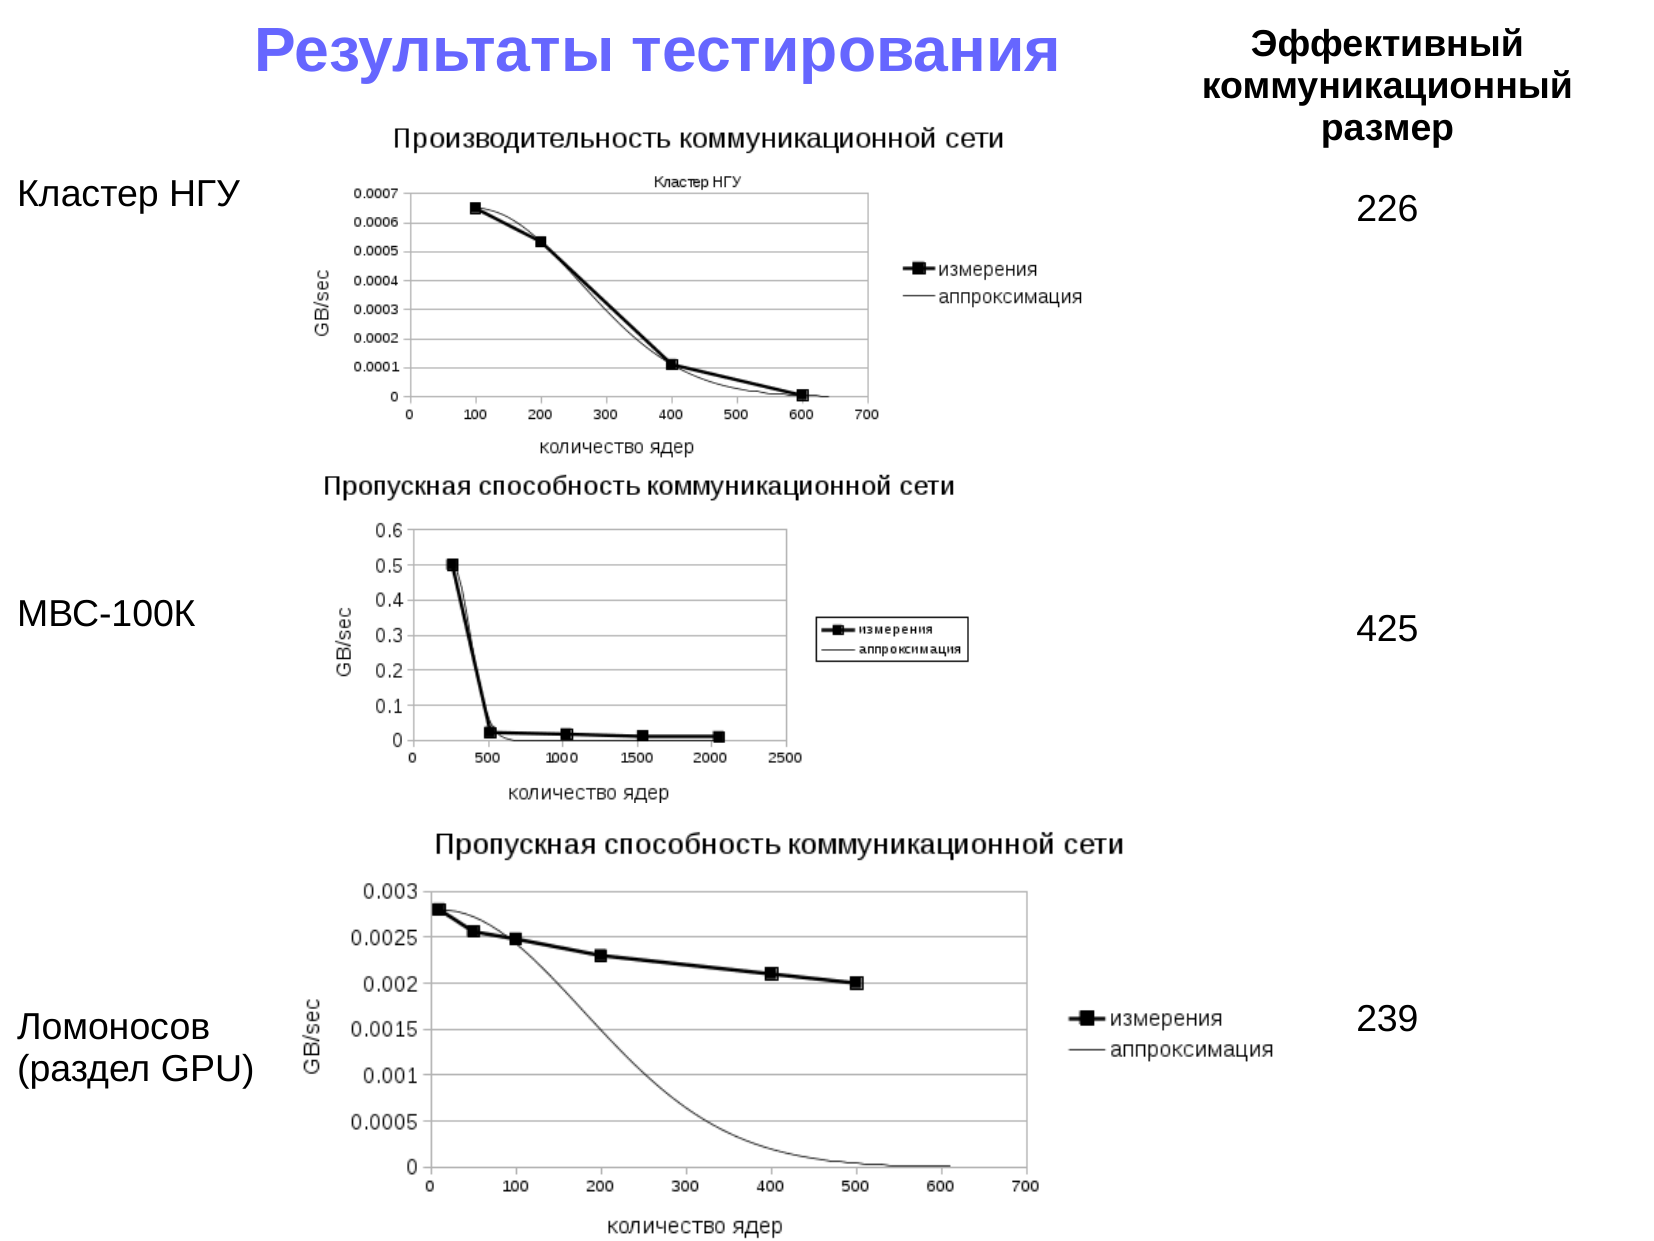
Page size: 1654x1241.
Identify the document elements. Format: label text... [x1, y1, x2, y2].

text_box 239 [1341, 990, 1434, 1047]
text_box Кластер НГУ [2, 165, 256, 222]
text_box Эффективный коммуникационный размер [1140, 15, 1636, 156]
text_box 425 [1341, 600, 1434, 657]
text_box МВС-100К [2, 585, 211, 642]
text_box Ломоносов (раздел GPU) [2, 997, 270, 1097]
picture [270, 100, 1291, 1241]
text_box 226 [1341, 180, 1434, 237]
text_box Результаты тестирования [240, 15, 1077, 85]
